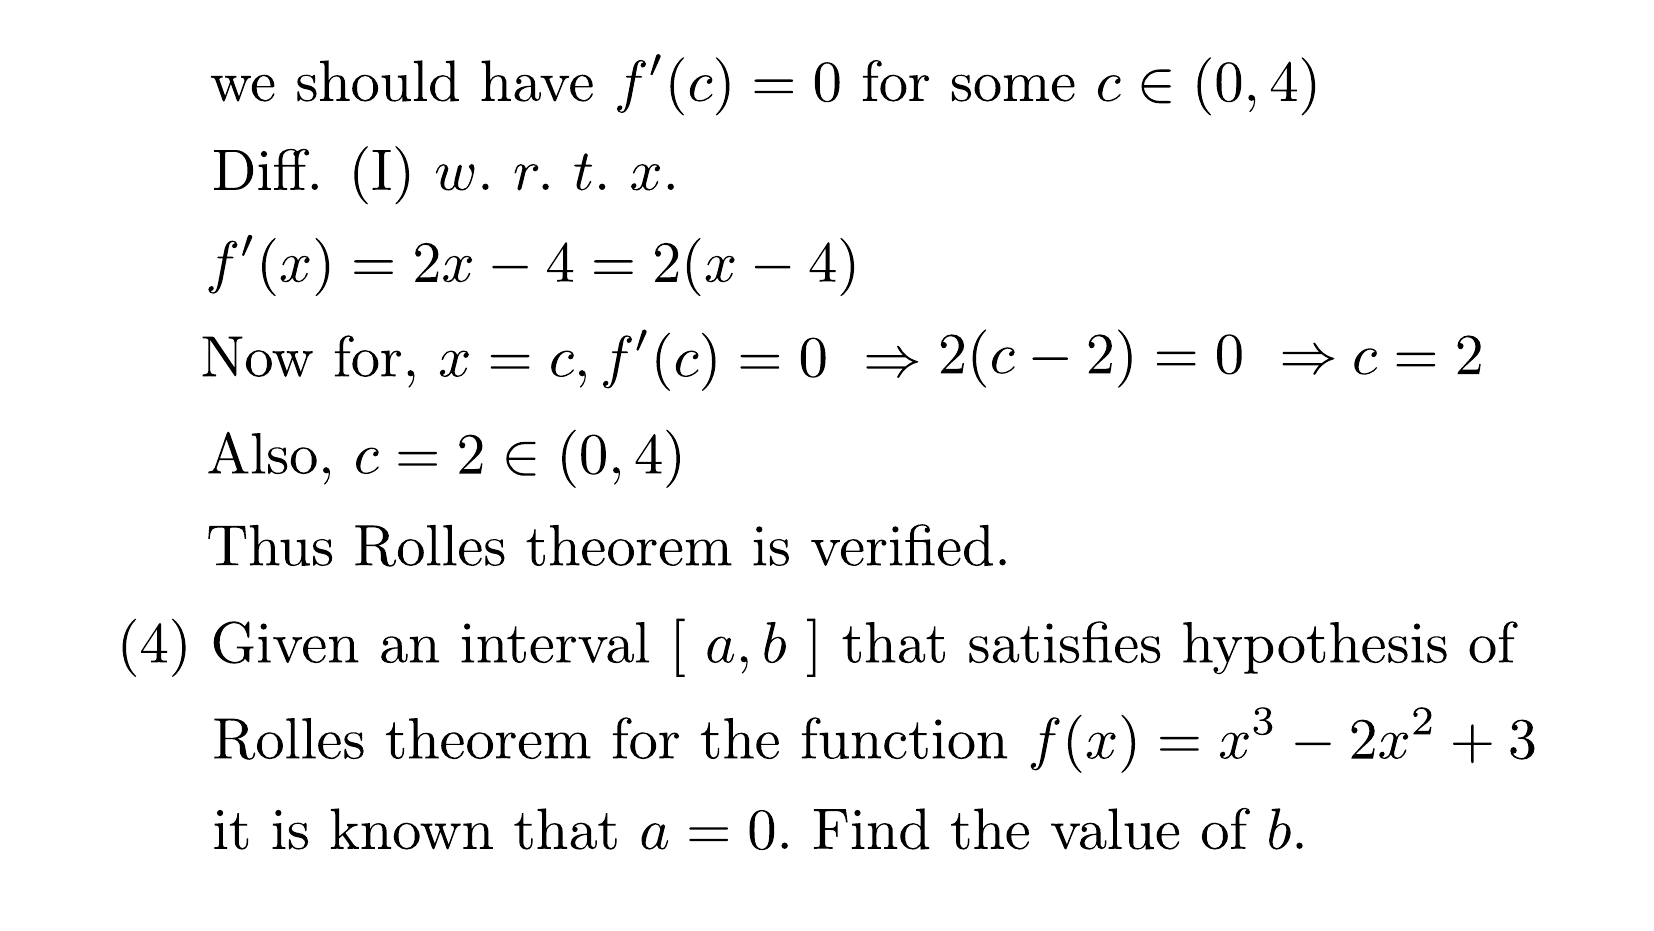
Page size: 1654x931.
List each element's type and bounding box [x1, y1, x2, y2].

text_box [214, 146, 674, 205]
text_box [208, 234, 855, 297]
text_box [208, 524, 1006, 567]
text_box [202, 329, 919, 391]
text_box [214, 707, 1535, 773]
text_box [940, 329, 1335, 388]
text_box [214, 807, 1303, 851]
title [35, 37, 1619, 931]
text_box [210, 54, 1316, 116]
text_box [208, 429, 680, 488]
text_box [1354, 335, 1481, 375]
text_box [119, 618, 1518, 677]
